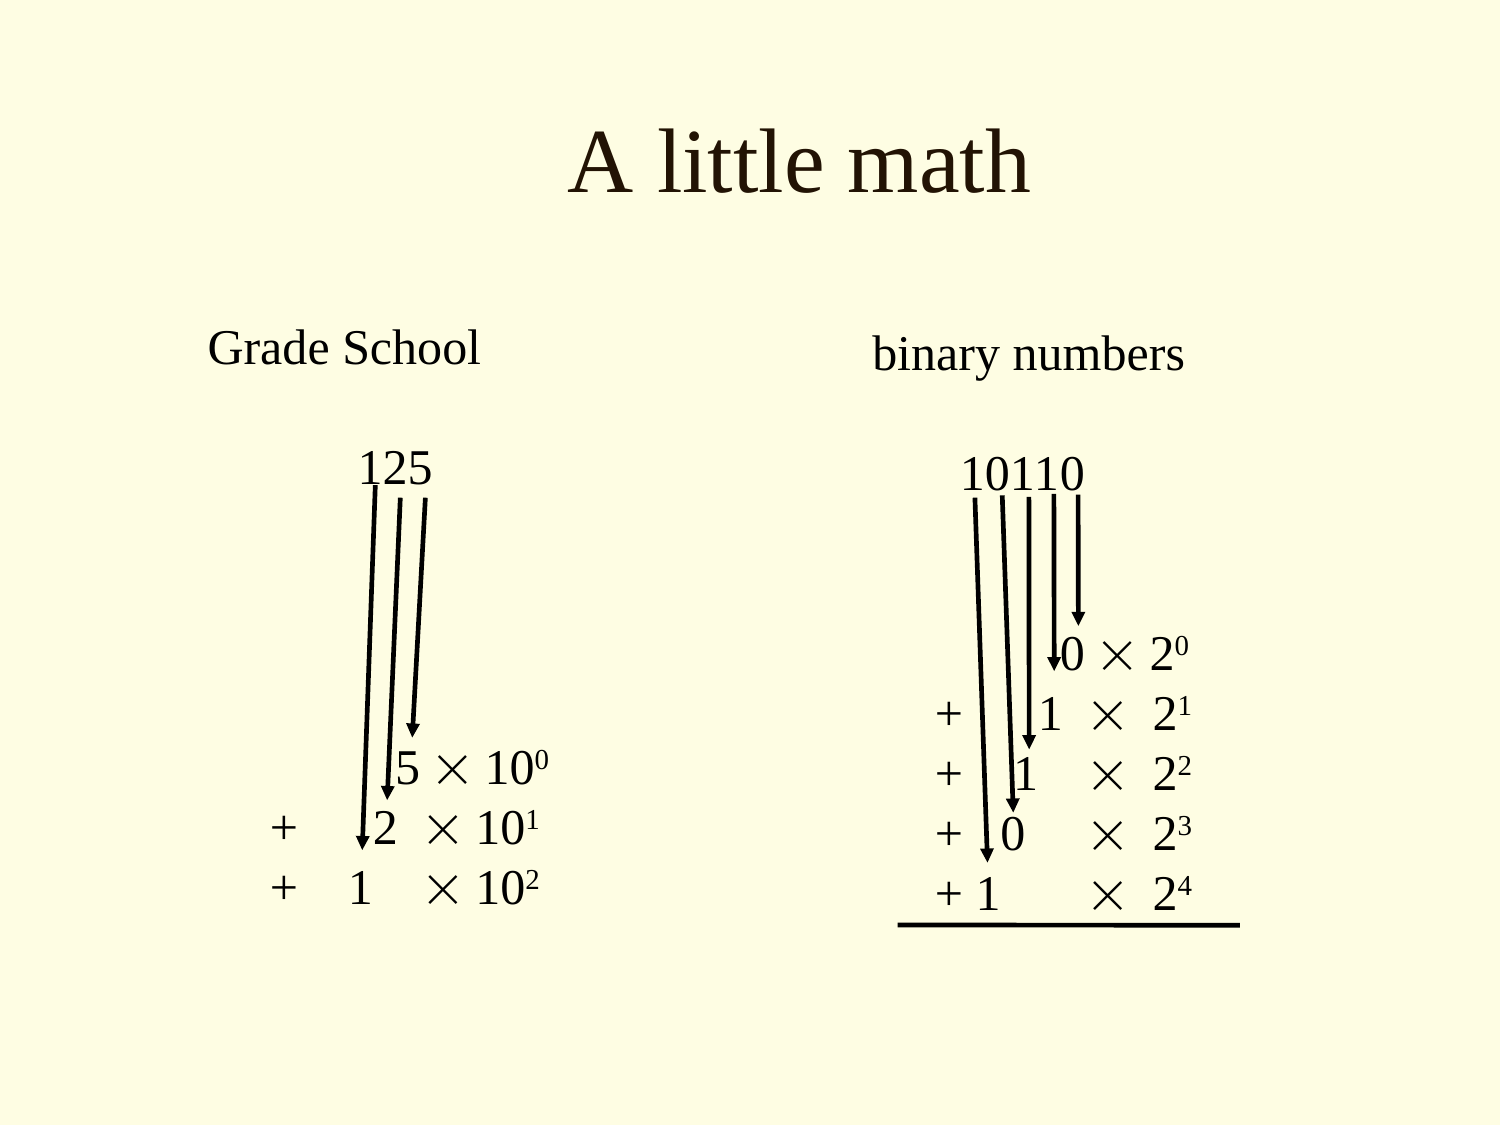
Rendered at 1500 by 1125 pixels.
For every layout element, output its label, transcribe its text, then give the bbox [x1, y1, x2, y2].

text_box Grade School 125 5  100 + 2  101 + 1  102 [192, 306, 565, 923]
text_box binary numbers 10110 0  20 + 1  21 + 1  22 + 0  23 + 1  24 [857, 312, 1220, 928]
title A little math [174, 62, 1425, 250]
